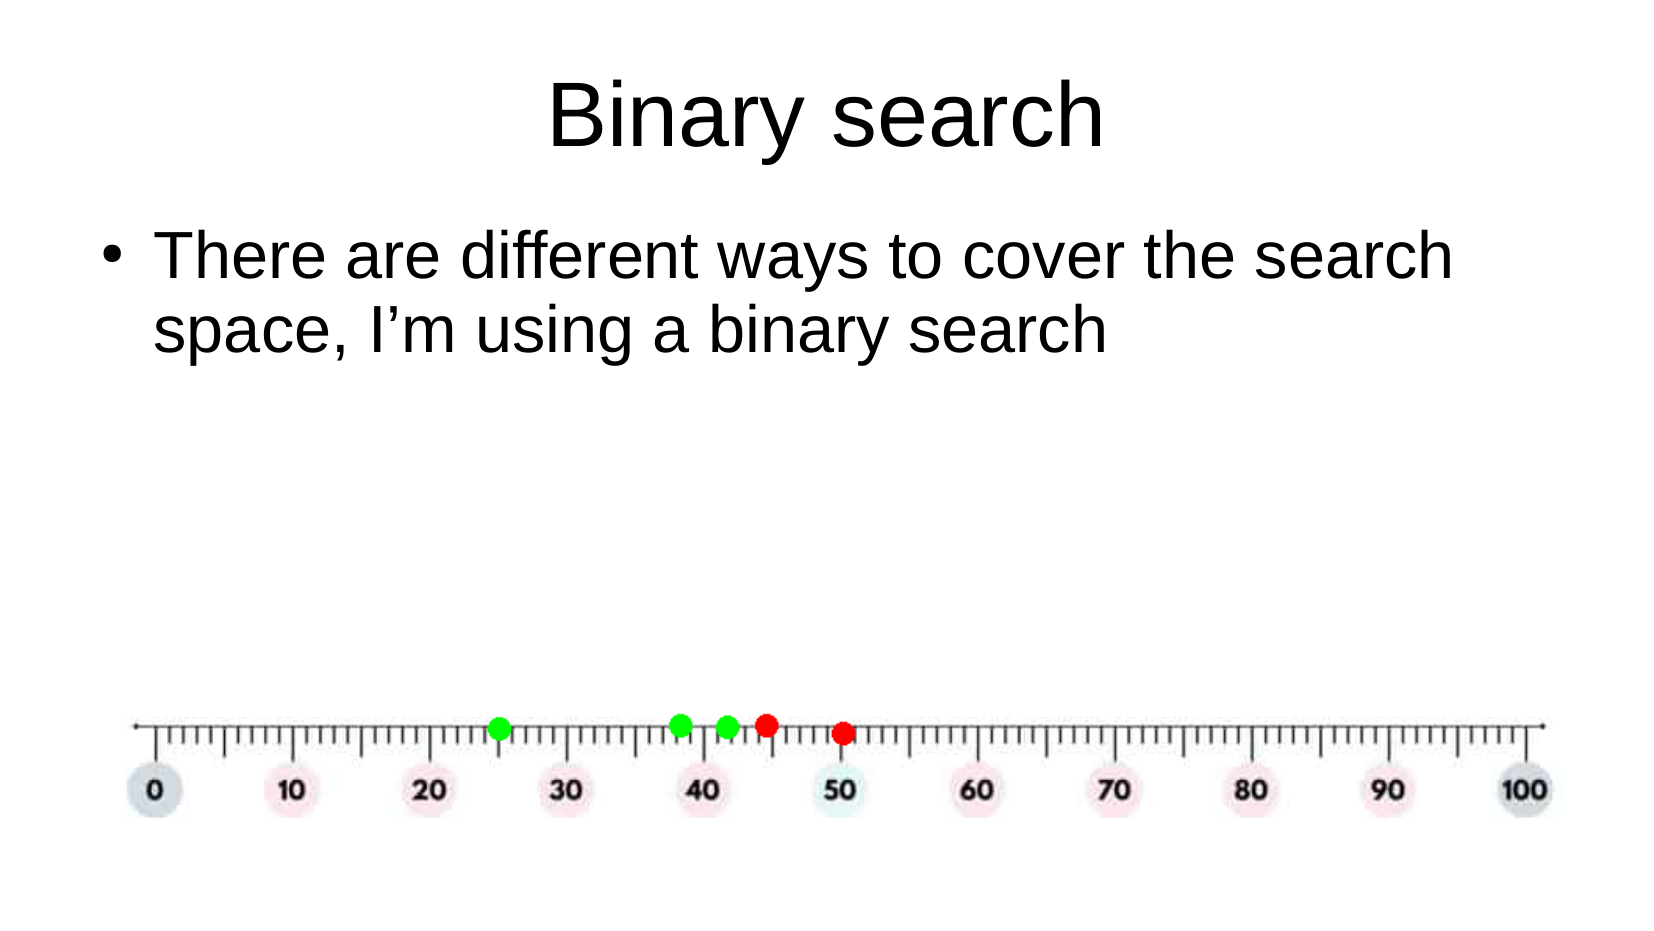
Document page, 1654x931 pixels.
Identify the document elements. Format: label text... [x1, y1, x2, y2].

list There are different ways to cover the search space, I’m using a binary search [82, 217, 1571, 758]
picture [102, 708, 1565, 833]
title Binary search [82, 37, 1571, 193]
